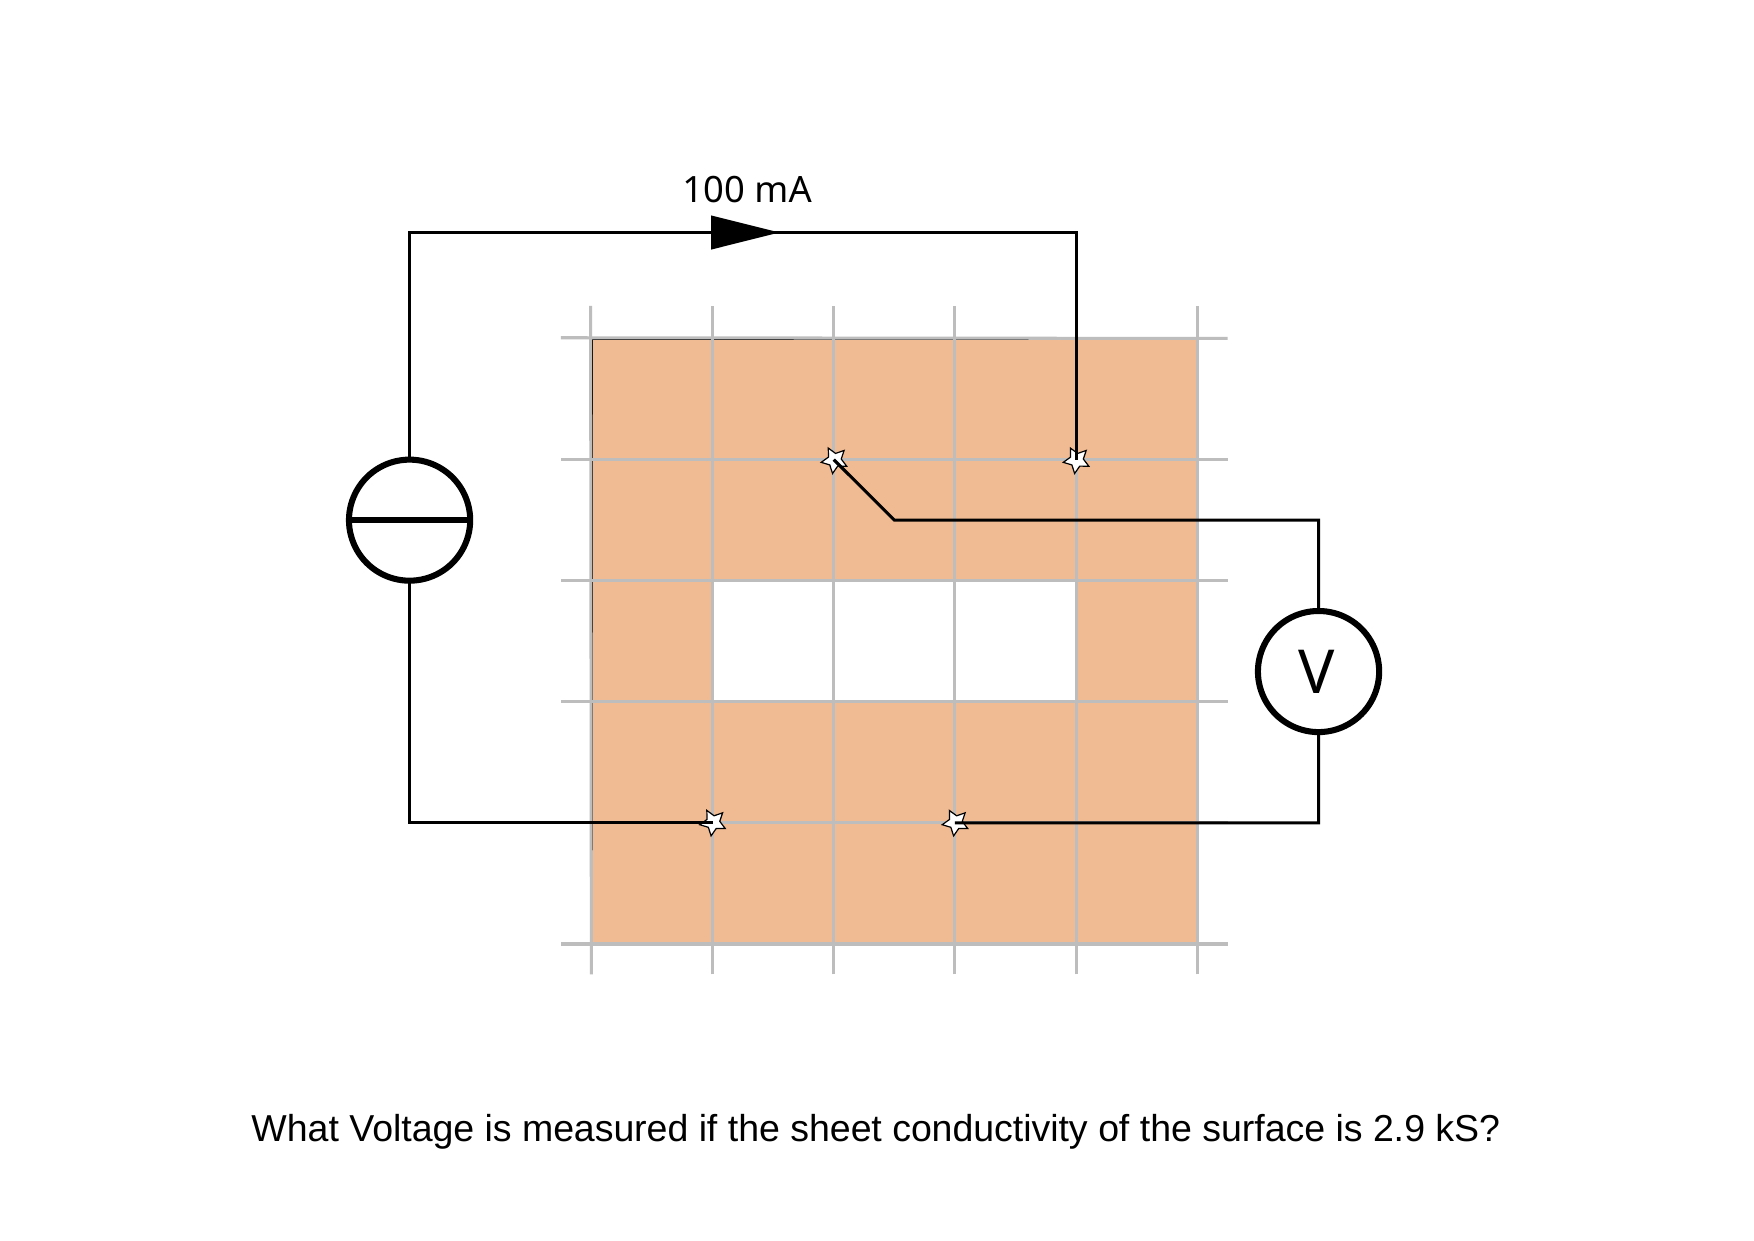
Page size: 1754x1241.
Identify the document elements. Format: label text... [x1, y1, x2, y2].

picture [271, 109, 1487, 1022]
text_box What Voltage is measured if the sheet conductivity of the surface is 2.9 kS? [73, 1099, 1679, 1157]
